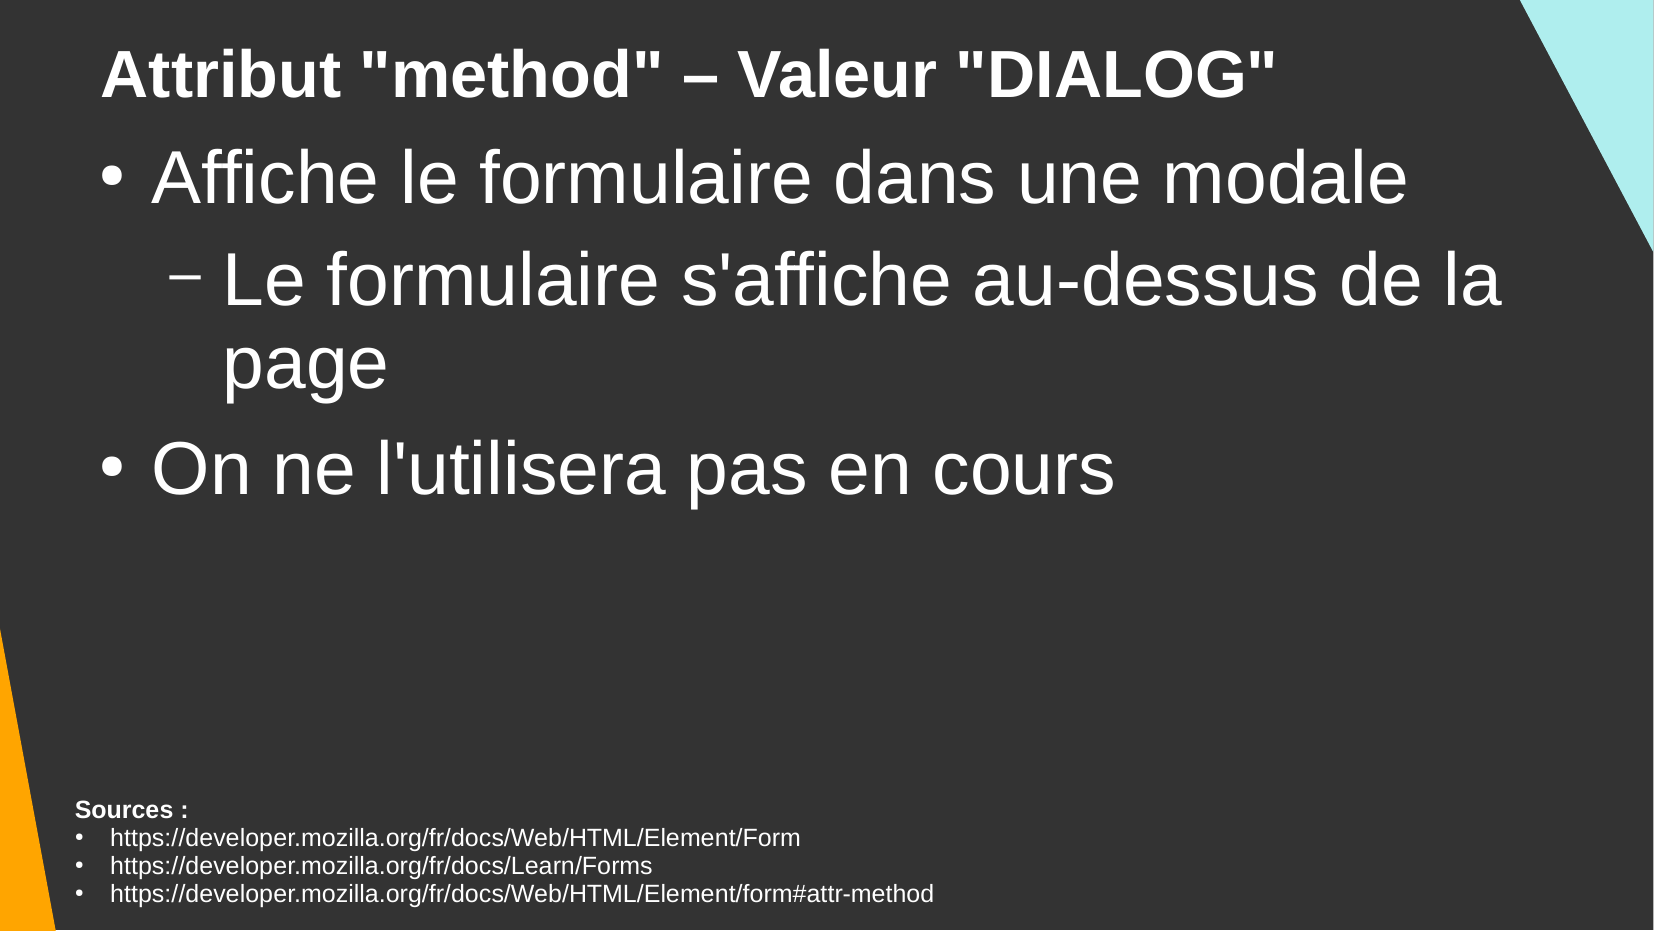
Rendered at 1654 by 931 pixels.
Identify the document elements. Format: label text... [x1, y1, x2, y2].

text_box [1519, 0, 1654, 254]
text_box [0, 628, 56, 931]
title Attribut "method" – Valeur "DIALOG" [82, 37, 1571, 114]
list Affiche le formulaire dans une modale Le formulaire s'affiche au-dessus de la page On ne l'utilisera pas en cours [80, 135, 1605, 709]
text_box Sources : https://developer.mozilla.org/fr/docs/Web/HTML/Element/Form https://developer.mozilla.org/fr/docs/Learn/Forms https://developer.mozilla.org/fr/docs/Web/HTML/Element/form#attr-method [60, 788, 1546, 916]
